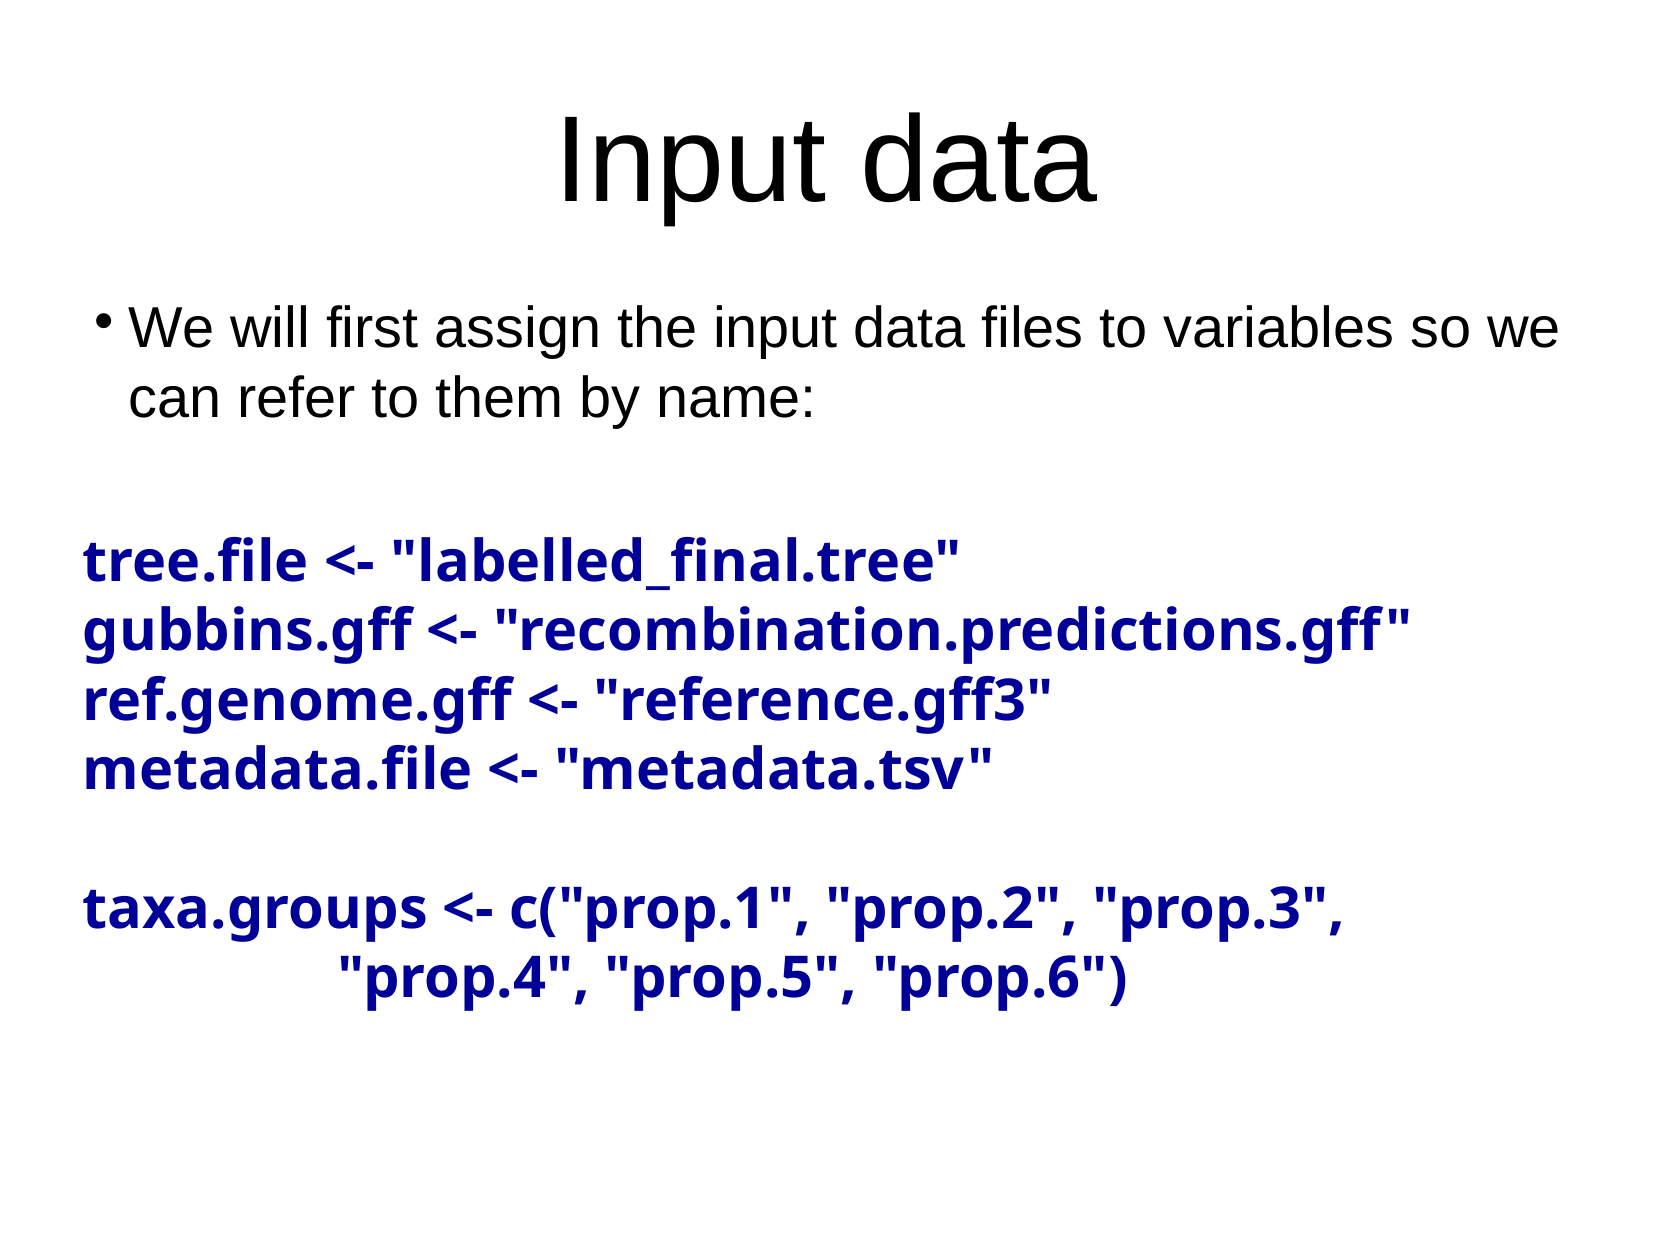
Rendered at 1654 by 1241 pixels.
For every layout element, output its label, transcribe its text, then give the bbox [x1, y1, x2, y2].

text_box Input data [82, 49, 1571, 257]
text_box We will first assign the input data files to variables so we can refer to them by name: tree.file <- "labelled_final.tree" gubbins.gff <- "recombination.predictions.gff" ref.genome.gff <- "reference.gff3" metadata.file <- "metadata.tsv" taxa.groups <- c("prop.1", "prop.2", "prop.3", "prop.4", "prop.5", "prop.6") [82, 290, 1571, 1010]
